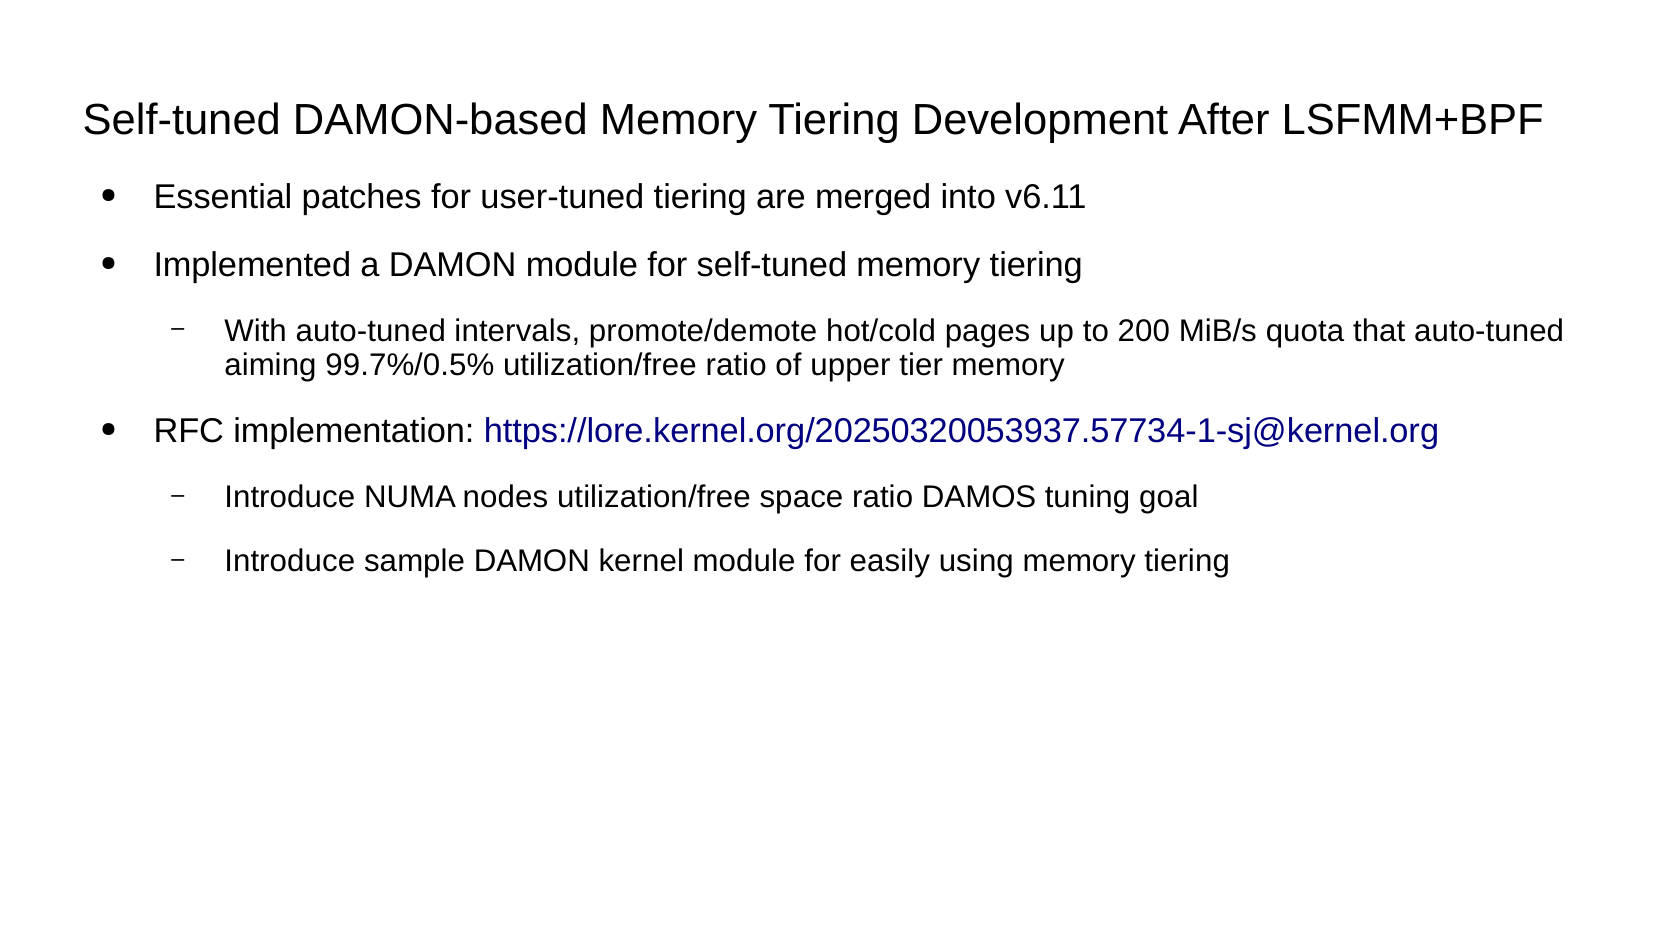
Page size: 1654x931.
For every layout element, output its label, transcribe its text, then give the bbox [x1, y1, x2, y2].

list Essential patches for user-tuned tiering are merged into v6.11 Implemented a DAMON module for self-tuned memory tiering With auto-tuned intervals, promote/demote hot/cold pages up to 200 MiB/s quota that auto-tuned aiming 99.7%/0.5% utilization/free ratio of upper tier memory RFC implementation: https://lore.kernel.org/20250320053937.57734-1-sj@kernel.org Introduce NUMA nodes utilization/free space ratio DAMOS tuning goal Introduce sample DAMON kernel module for easily using memory tiering [82, 177, 1571, 833]
title Self-tuned DAMON-based Memory Tiering Development After LSFMM+BPF [82, 81, 1571, 157]
